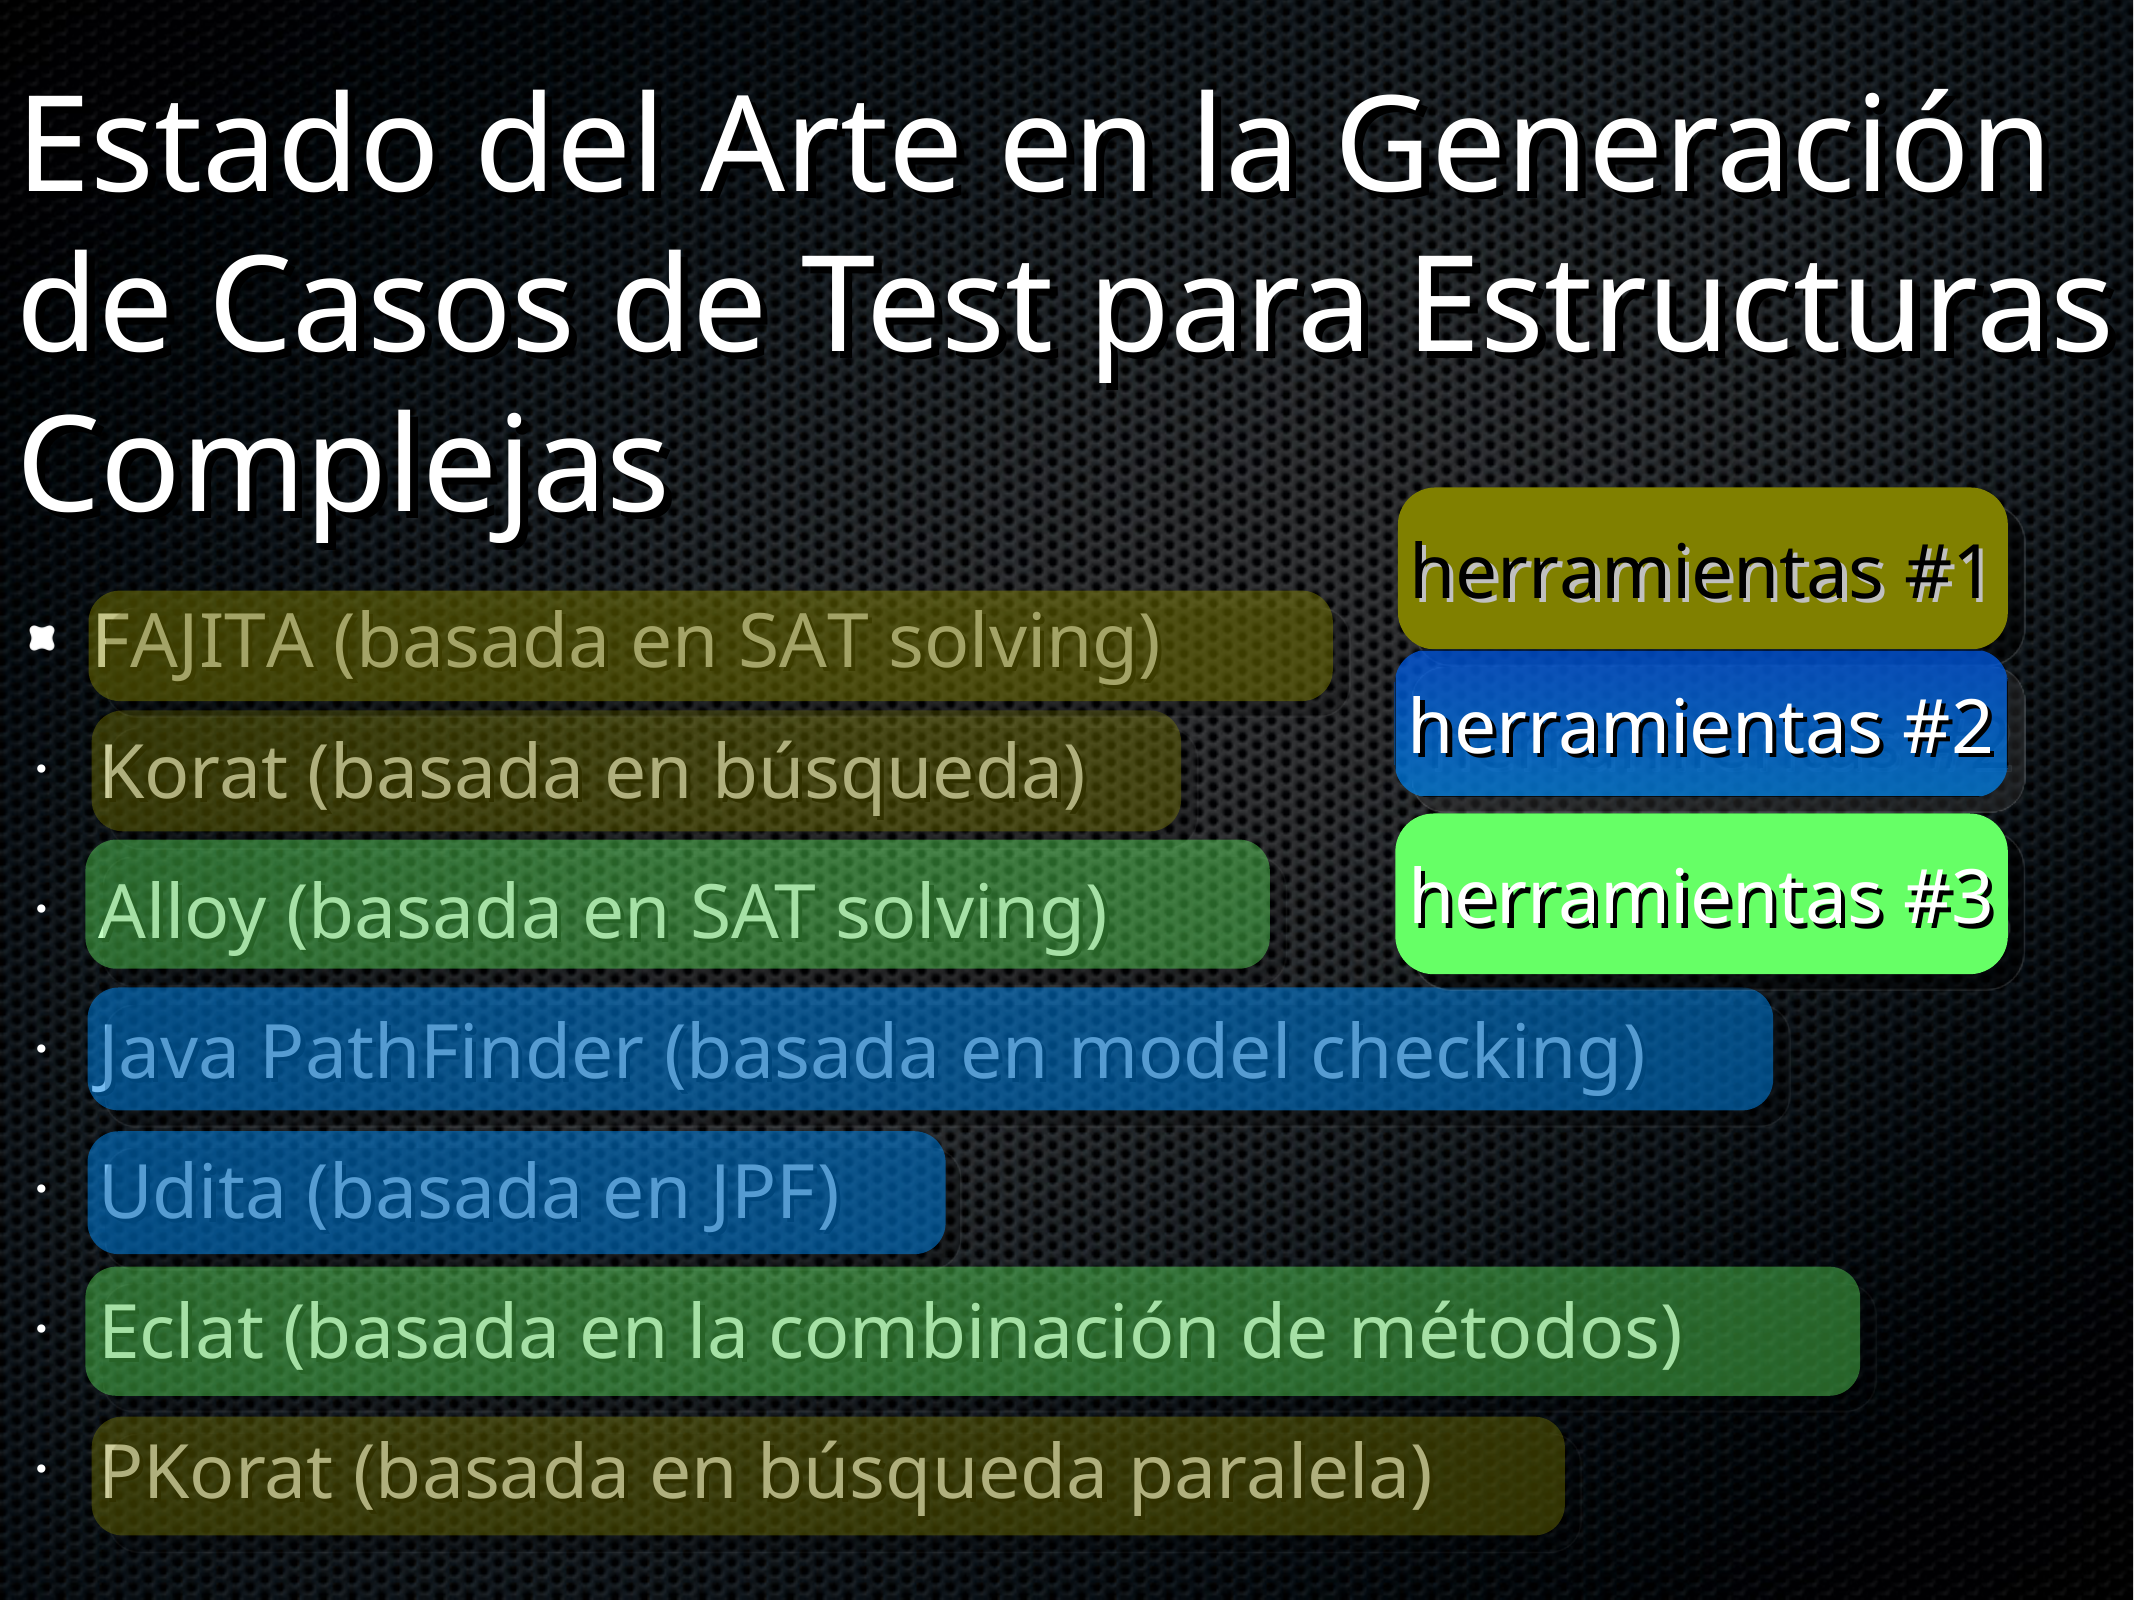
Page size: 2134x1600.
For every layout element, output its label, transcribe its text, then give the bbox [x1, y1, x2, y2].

text_box herramientas #2 [1394, 649, 2008, 798]
text_box [87, 987, 1774, 1111]
text_box herramientas #1 [1397, 487, 2008, 649]
list Korat (basada en búsqueda) Alloy (basada en SAT solving) Java PathFinder (basada en model checking) Udita (basada en JPF) Eclat (basada en la combinación de métodos) PKorat (basada en búsqueda paralela) [27, 649, 2111, 1588]
title Estado del Arte en la Generación de Casos de Test para Estructuras Complejas [8, 47, 2125, 548]
text_box [85, 1266, 1861, 1396]
text_box herramientas #3 [1395, 813, 2008, 975]
text_box [85, 839, 1270, 969]
text_box [88, 590, 1333, 702]
picture [0, 0, 2134, 1600]
text_box [87, 1131, 946, 1255]
text_box FAJITA (basada en SAT solving) [29, 566, 1270, 709]
text_box [91, 710, 1182, 832]
text_box [91, 1416, 1565, 1536]
